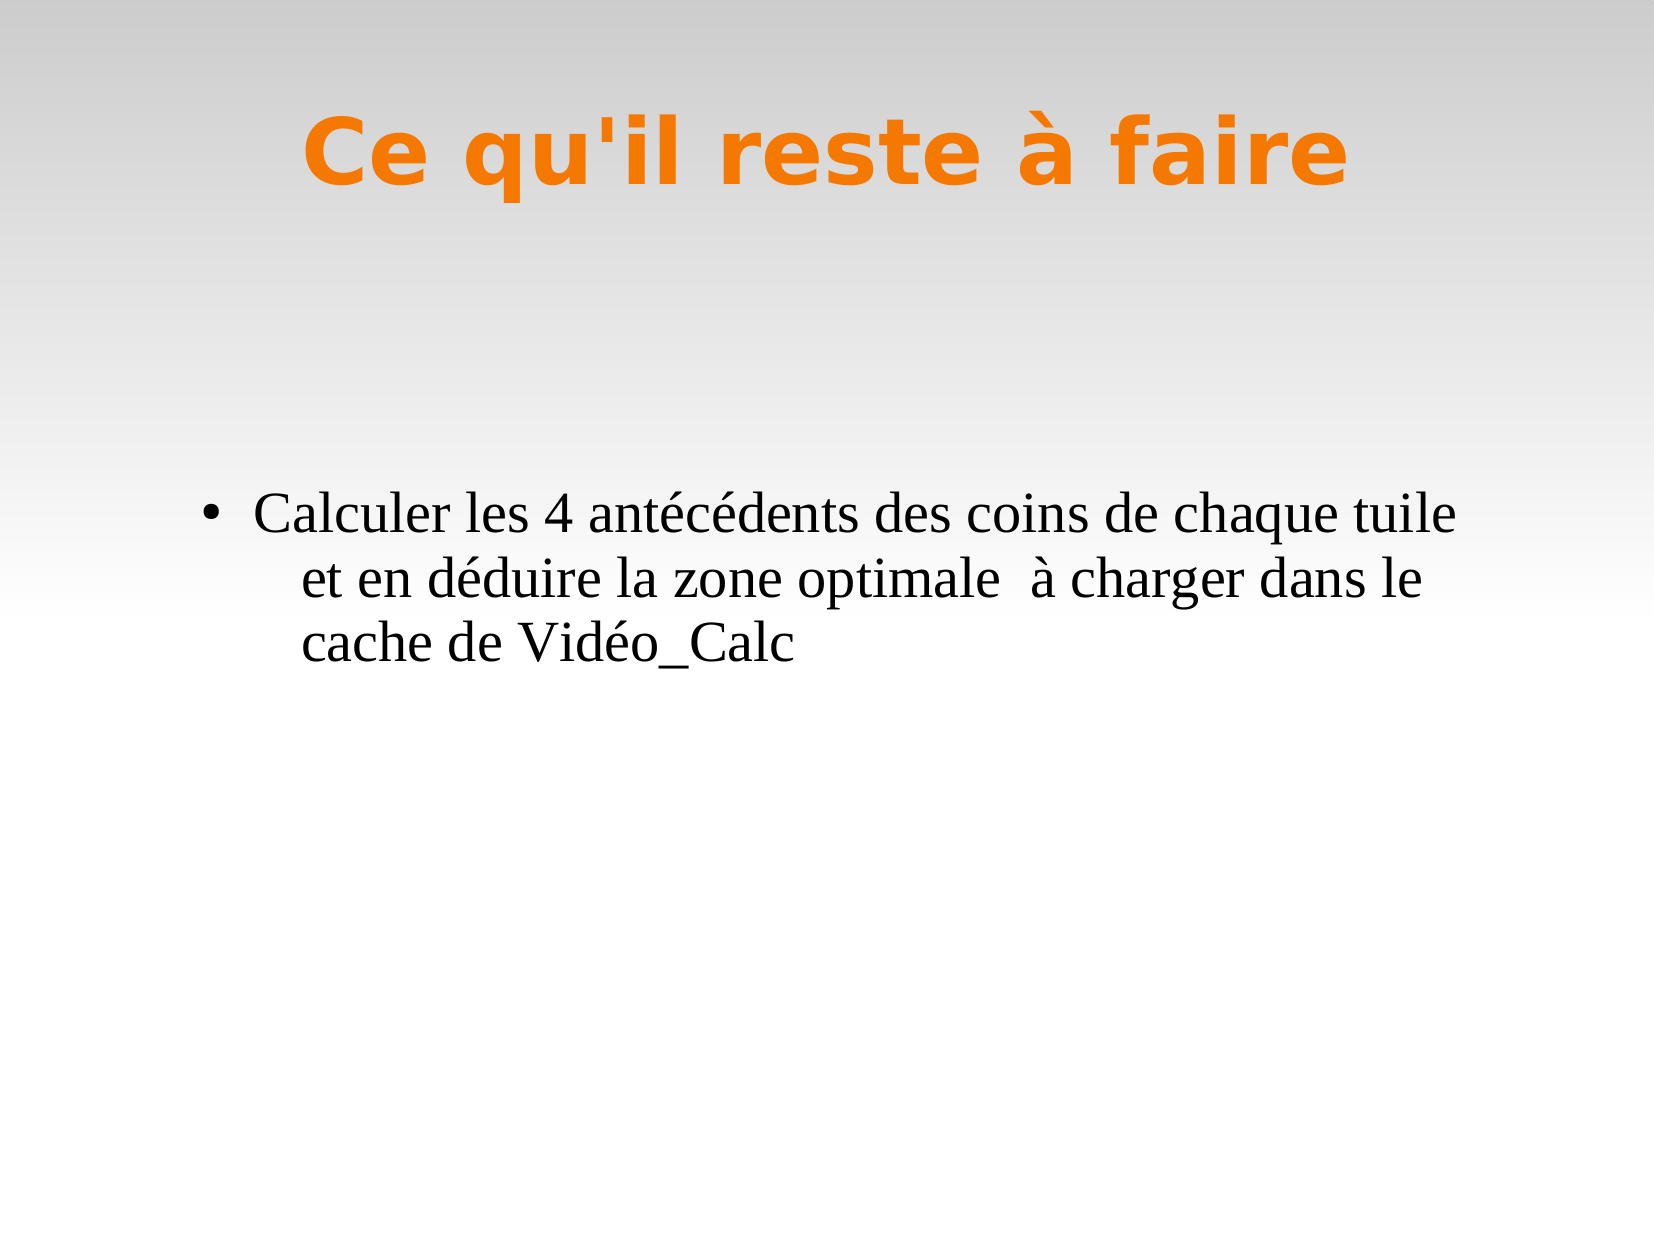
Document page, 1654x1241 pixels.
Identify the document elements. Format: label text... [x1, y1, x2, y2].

list Calculer les 4 antécédents des coins de chaque tuile et en déduire la zone optimale à charger dans le cache de Vidéo_Calc [17, 480, 1506, 1241]
title Ce qu'il reste à faire [82, 49, 1571, 257]
